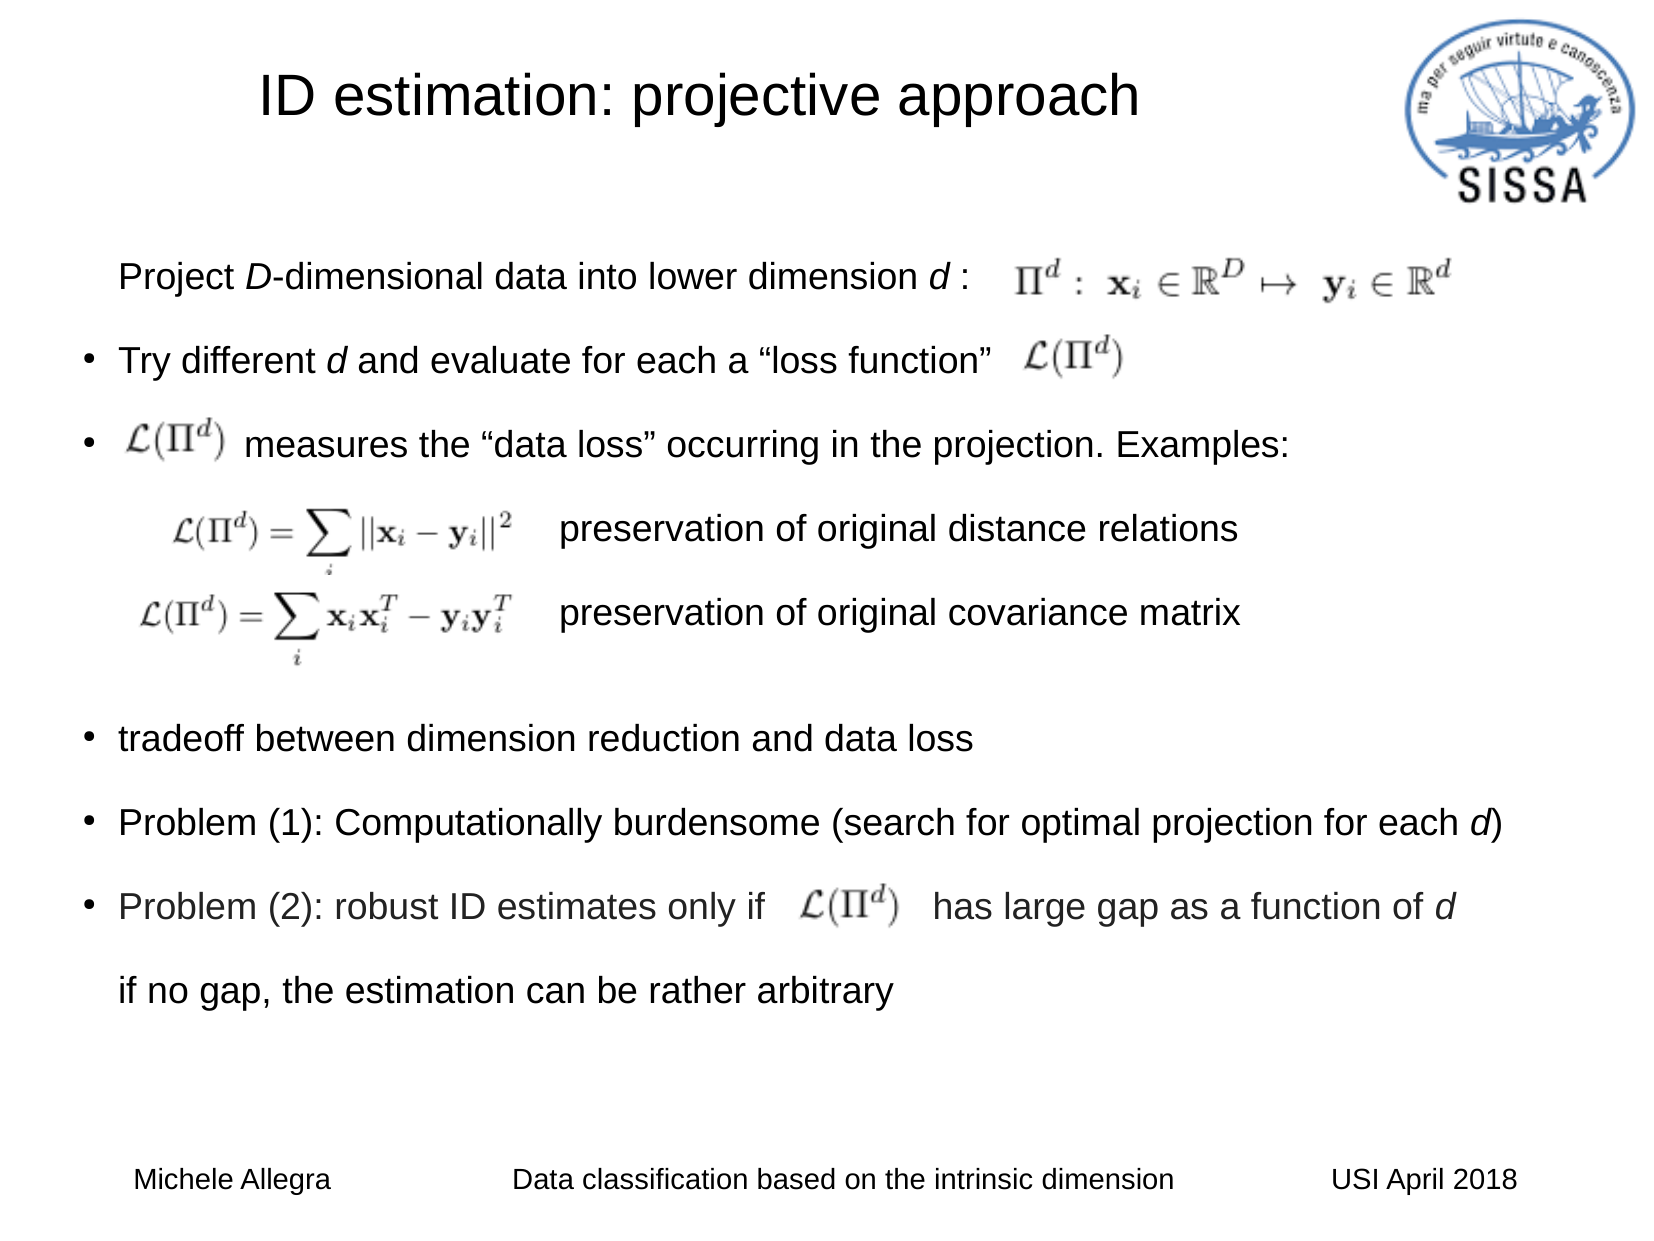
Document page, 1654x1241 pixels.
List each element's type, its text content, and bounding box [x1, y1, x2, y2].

picture [1391, 16, 1652, 207]
picture [776, 861, 914, 946]
title ID estimation: projective approach [82, 44, 1335, 147]
picture [102, 395, 240, 479]
title Michele Allegra Data classification based on the intrinsic dimension USI April 2018 [82, 1141, 1571, 1217]
subtitle Project D-dimensional data into lower dimension d : Try different d and evaluate for each a “loss function” measures the “data loss” occurring in the projection. Examples: preservation of original distance relations preservation of original covariance matrix tradeoff between dimension reduction and data loss Problem (1): Computationally burdensome (search for optimal projection for each d) Problem (2): robust ID estimates only if has large gap as a function of d if no gap, the estimation can be rather arbitrary [82, 198, 1571, 1111]
picture [977, 229, 1490, 396]
